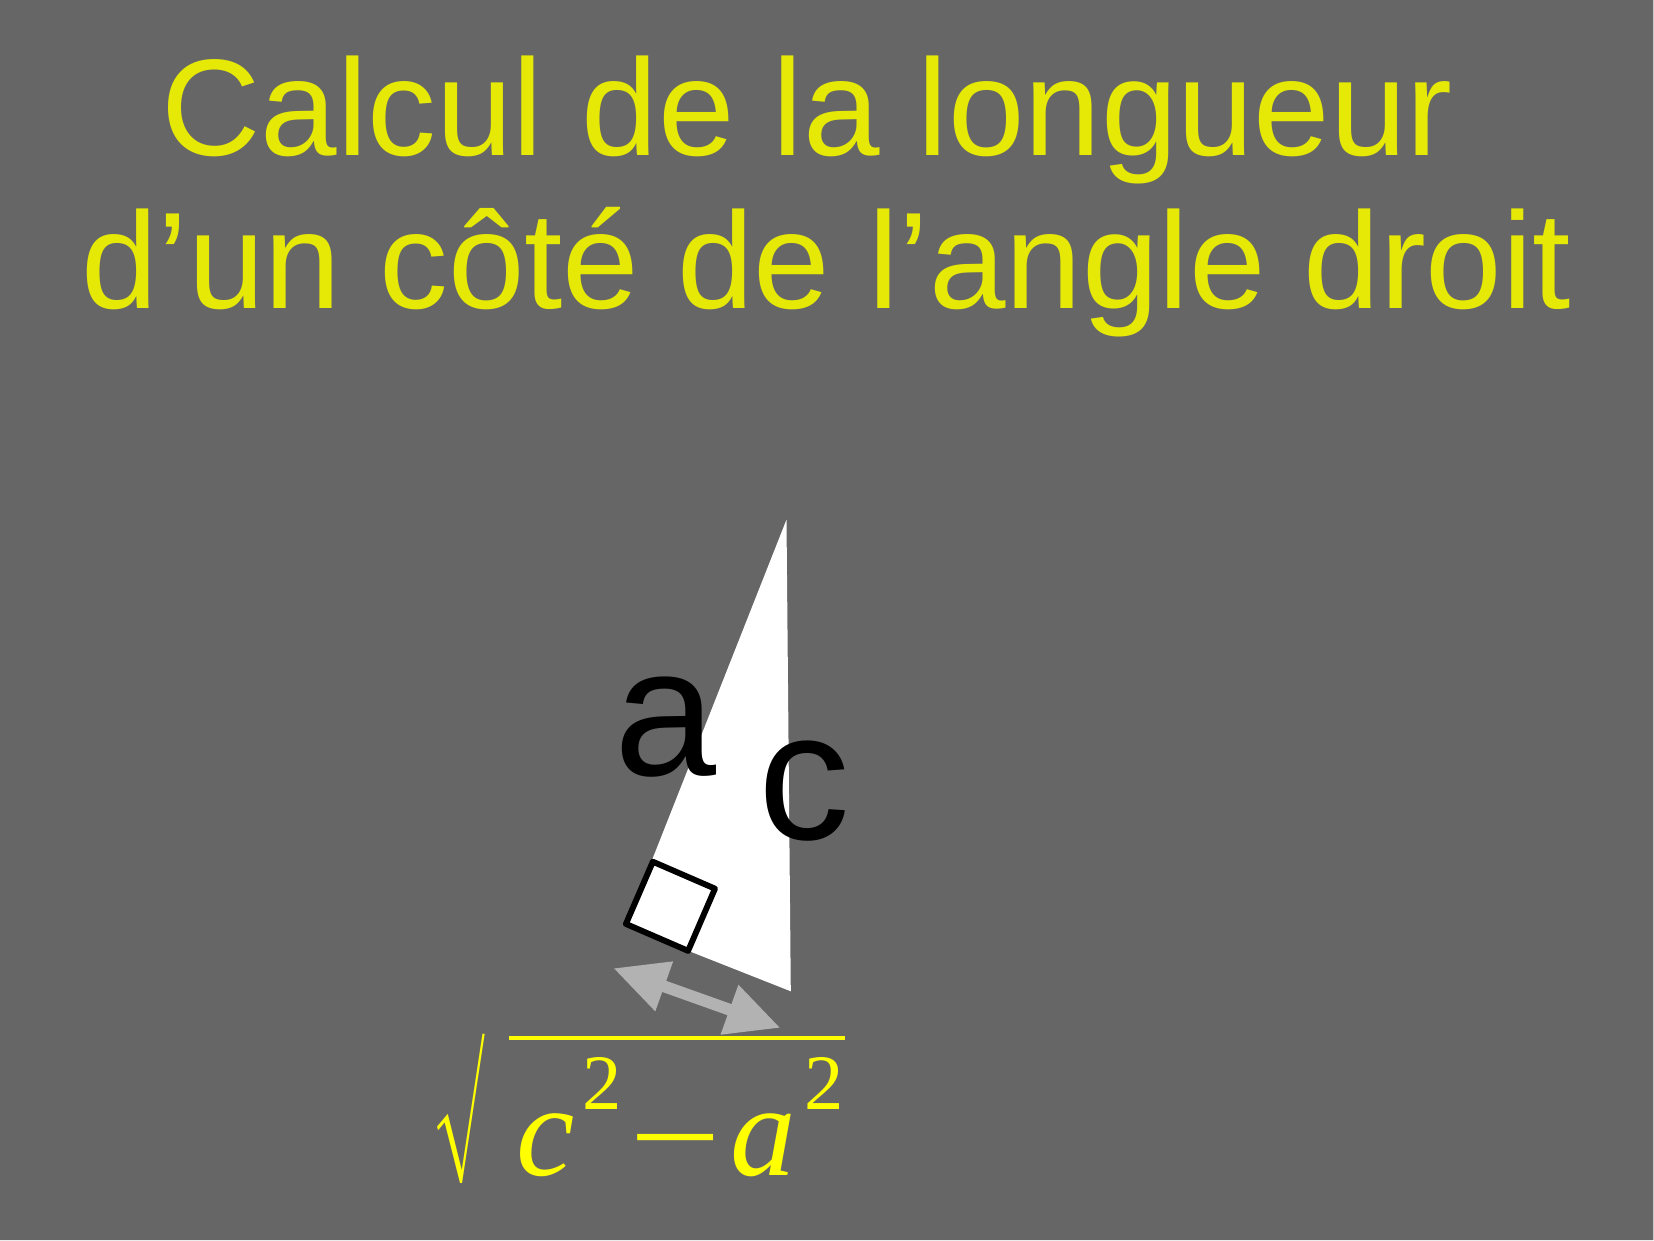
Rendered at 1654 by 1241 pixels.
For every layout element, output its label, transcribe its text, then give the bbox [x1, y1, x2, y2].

text_box [0, 520, 1654, 1241]
text_box a [599, 602, 745, 822]
text_box c [744, 666, 889, 886]
title Calcul de la longueur d’un côté de l’angle droit [0, 0, 1654, 520]
chart [401, 1027, 875, 1206]
